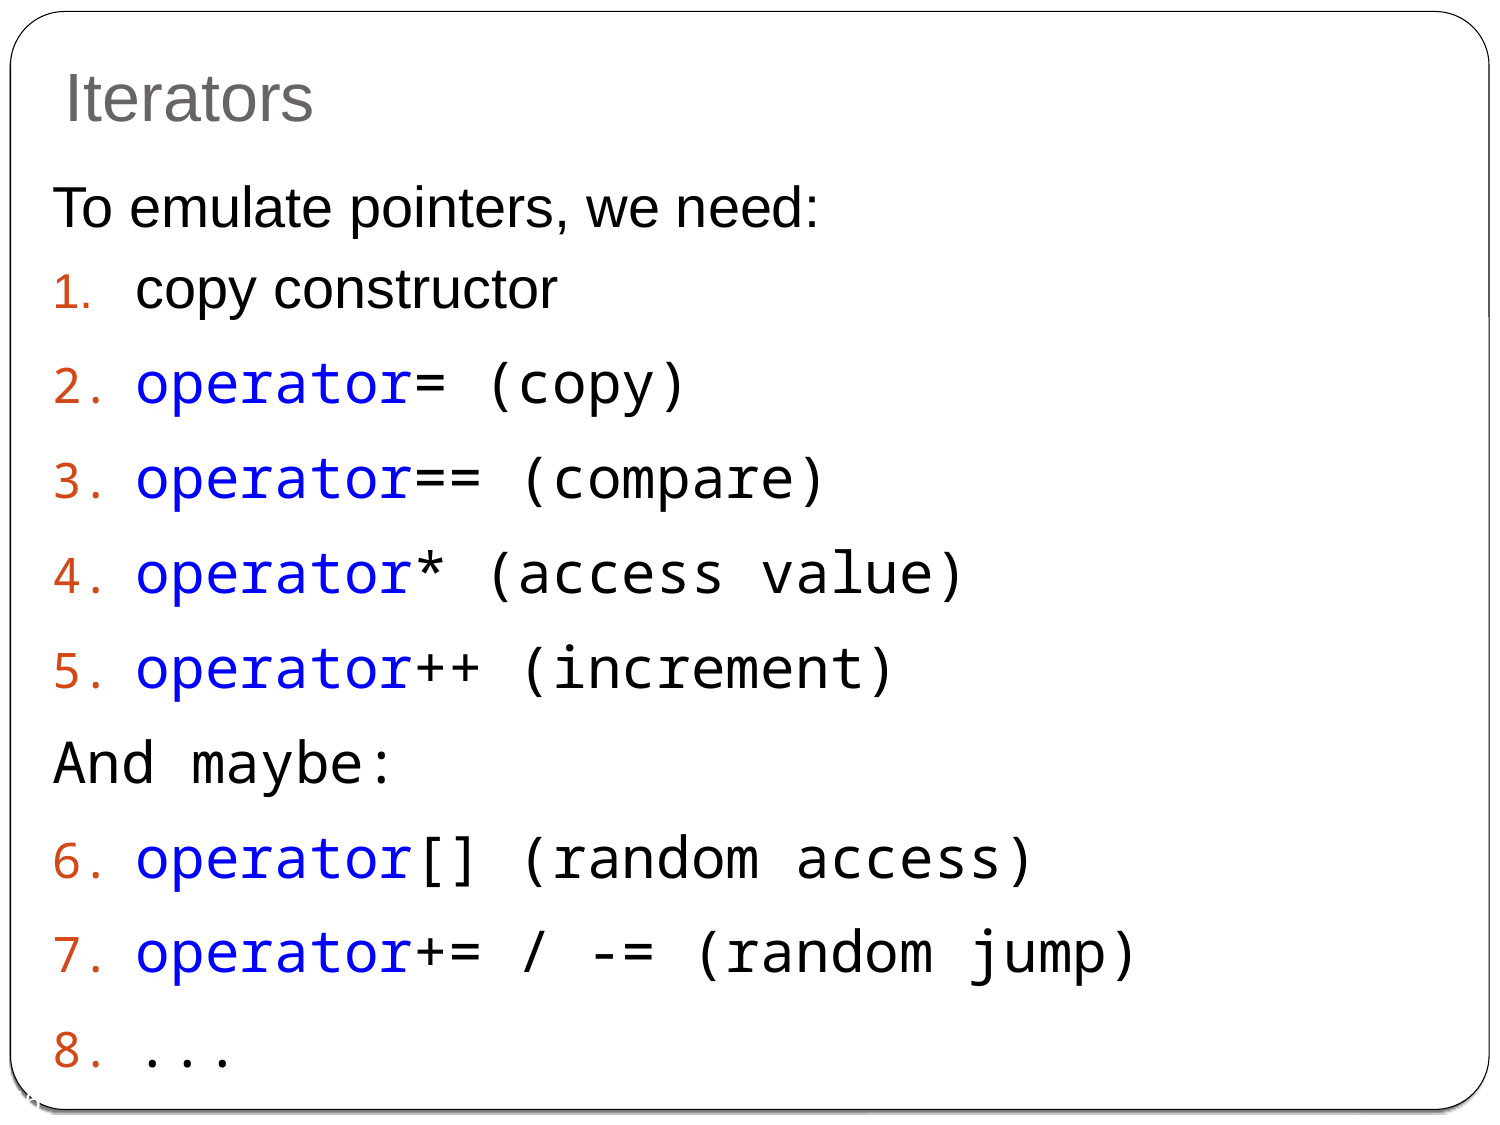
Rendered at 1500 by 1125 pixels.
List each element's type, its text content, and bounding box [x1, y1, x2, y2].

list To emulate pointers, we need: copy constructor operator= (copy) operator== (compare) operator* (access value) operator++ (increment) And maybe: operator[] (random access) operator+= / -= (random jump) ... [37, 162, 1463, 1088]
slide_number <number> [0, 1074, 50, 1125]
title Iterators [50, 45, 1450, 150]
